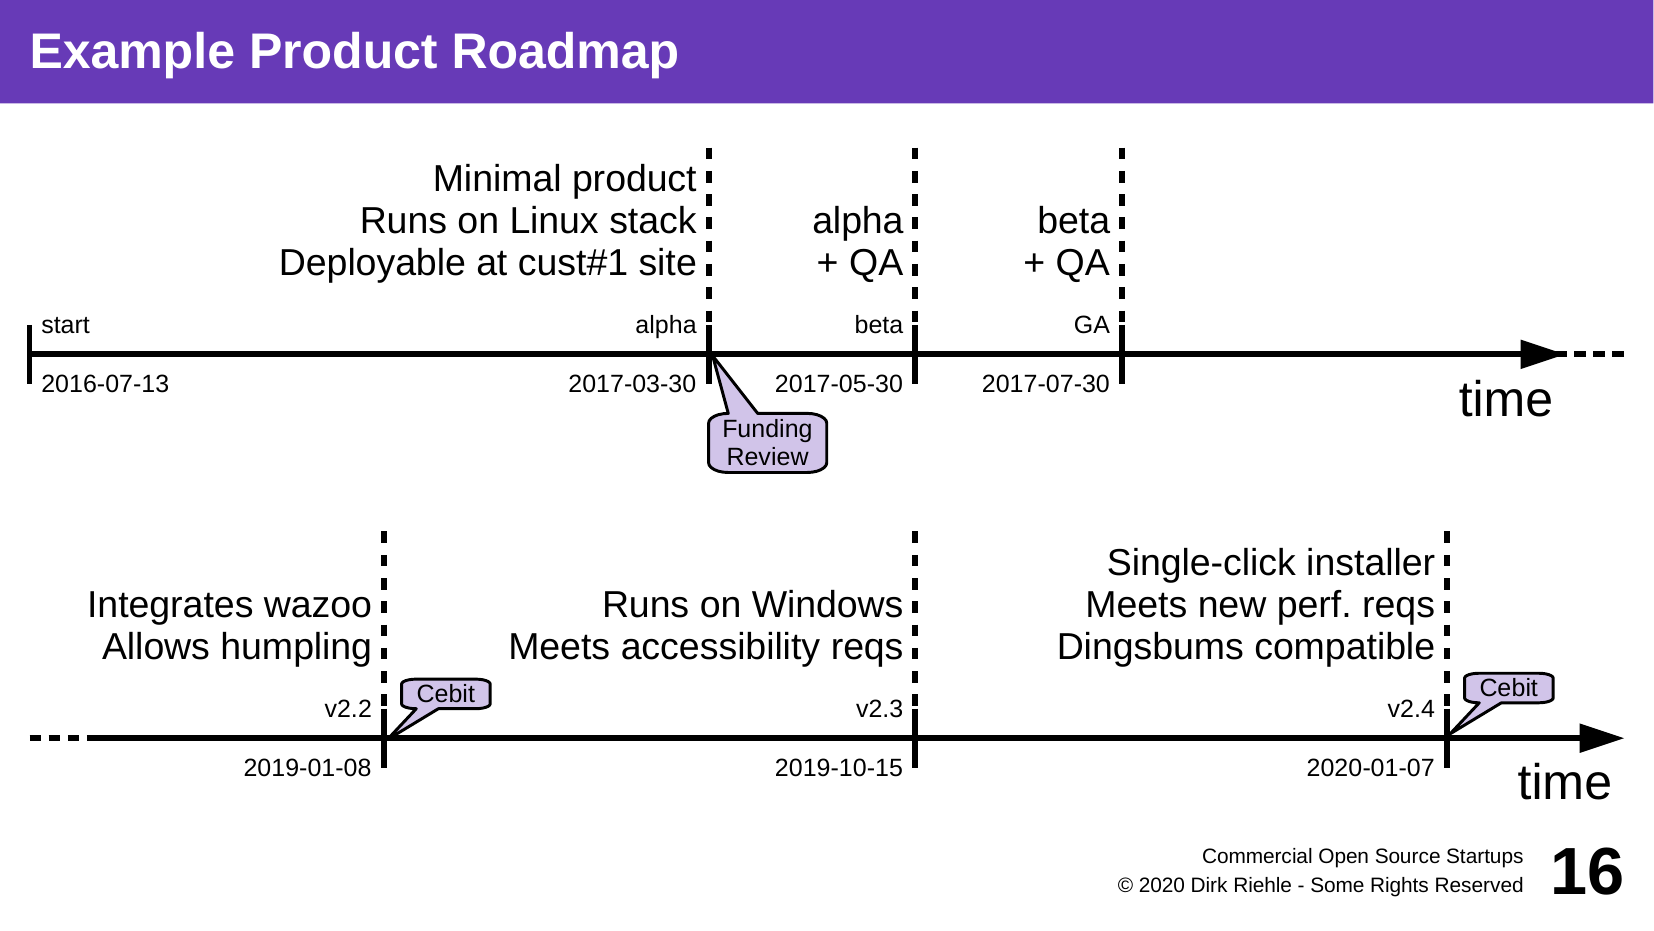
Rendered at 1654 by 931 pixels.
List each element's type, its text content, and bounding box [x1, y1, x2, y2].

text_box beta [738, 296, 916, 355]
text_box Cebit [1450, 673, 1554, 734]
text_box 2020-01-07 [1269, 739, 1447, 798]
text_box Cebit [387, 679, 491, 740]
text_box 2017-05-30 [738, 355, 916, 414]
text_box start [29, 295, 178, 354]
text_box v2.4 [1269, 680, 1447, 739]
text_box Integrates wazoo Allows humpling [59, 501, 384, 680]
text_box 2019-01-08 [206, 739, 384, 798]
title Example Product Roadmap [0, 0, 1654, 104]
text_box Minimal product Runs on Linux stack Deployable at cust#1 site [236, 118, 442, 296]
text_box beta + QA [649, 118, 1123, 296]
text_box 2019-10-15 [738, 739, 916, 798]
text_box Single-click installer Meets new perf. reqs Dingsbums compatible [974, 501, 1447, 680]
text_box v2.3 [738, 680, 916, 739]
text_box GA [944, 296, 1123, 355]
text_box alpha [531, 296, 709, 355]
text_box alpha + QA [442, 118, 649, 296]
text_box time [1446, 738, 1625, 827]
text_box 2016-07-13 [29, 354, 207, 414]
text_box Funding Review [708, 355, 827, 473]
text_box v2.2 [206, 680, 384, 739]
text_box 2017-07-30 [944, 355, 1123, 414]
text_box time [1387, 354, 1565, 443]
text_box Runs on Windows Meets accessibility reqs [442, 501, 916, 680]
text_box 2017-03-30 [531, 355, 709, 414]
